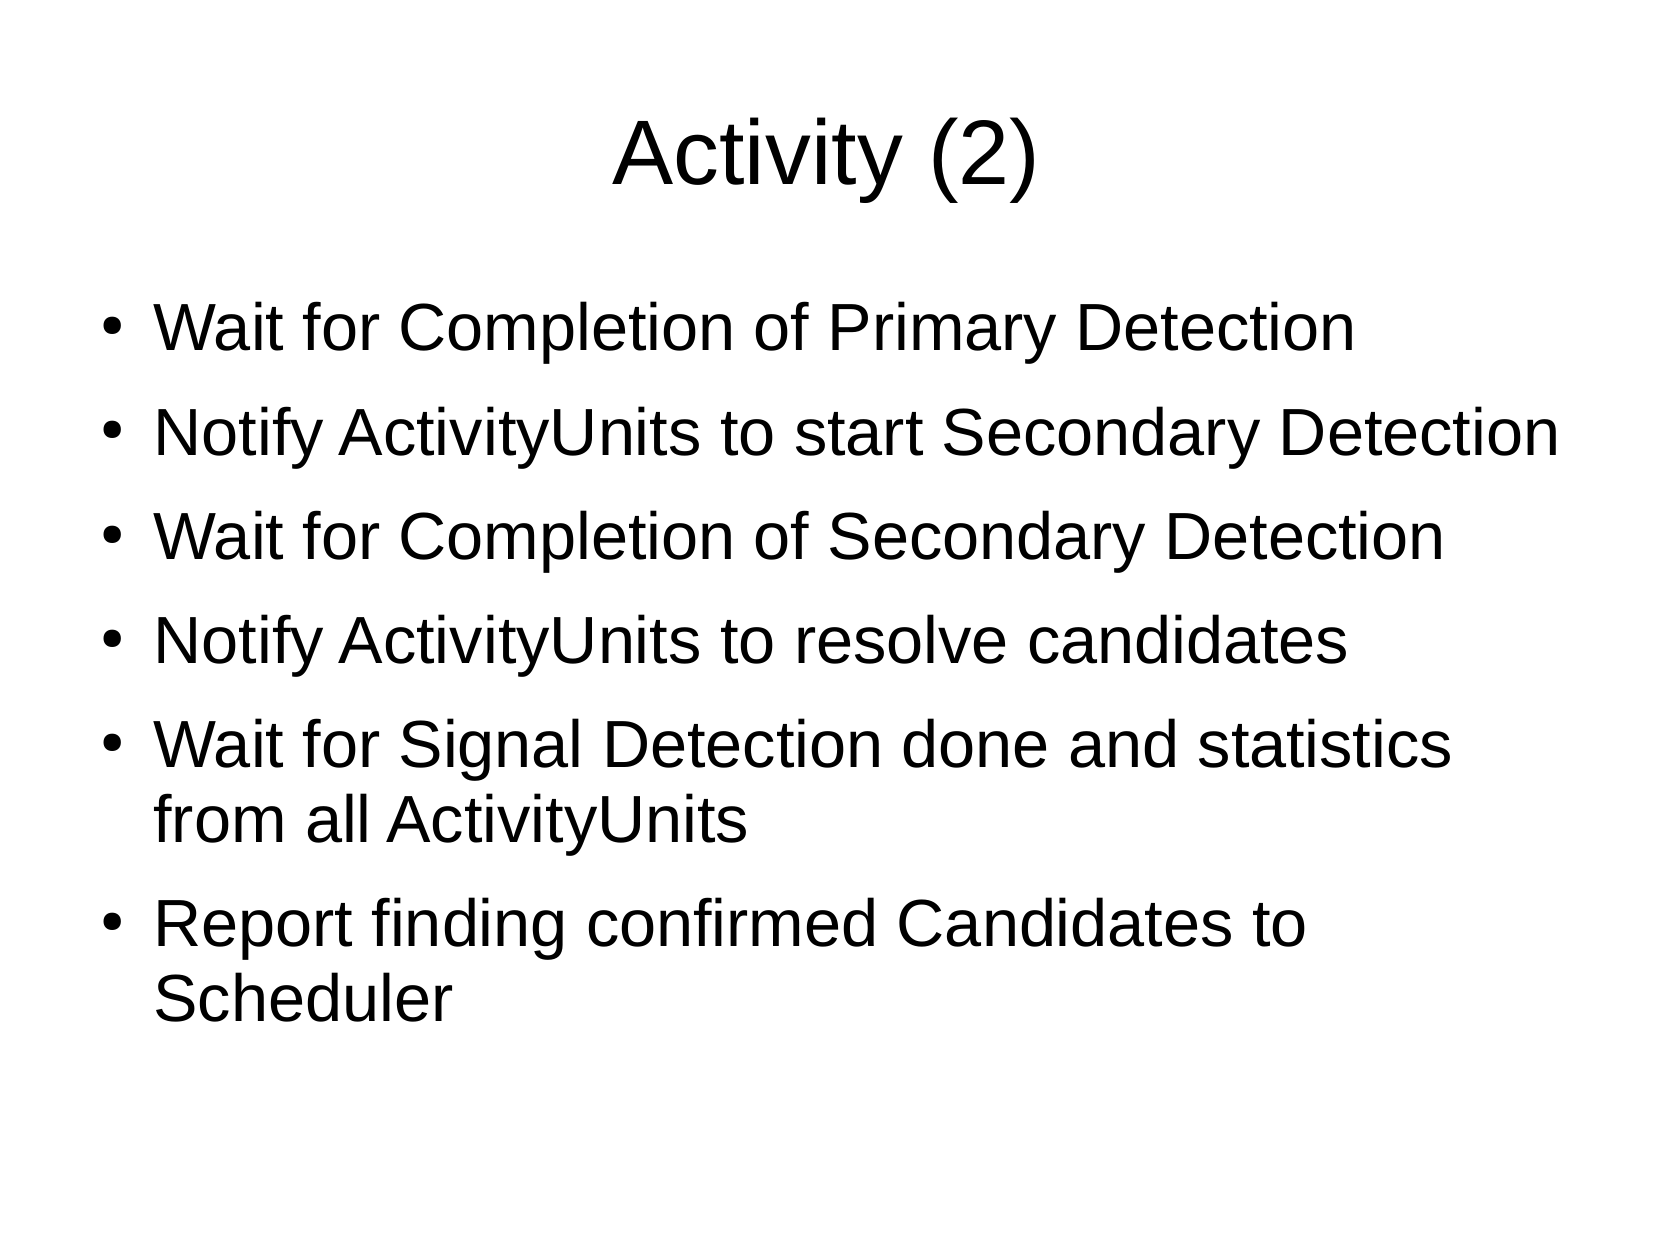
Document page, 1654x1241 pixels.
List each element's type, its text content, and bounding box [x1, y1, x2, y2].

title Activity (2) [82, 56, 1571, 250]
list Wait for Completion of Primary Detection Notify ActivityUnits to start Secondary Detection Wait for Completion of Secondary Detection Notify ActivityUnits to resolve candidates Wait for Signal Detection done and statistics from all ActivityUnits Report finding confirmed Candidates to Scheduler [82, 290, 1571, 1109]
